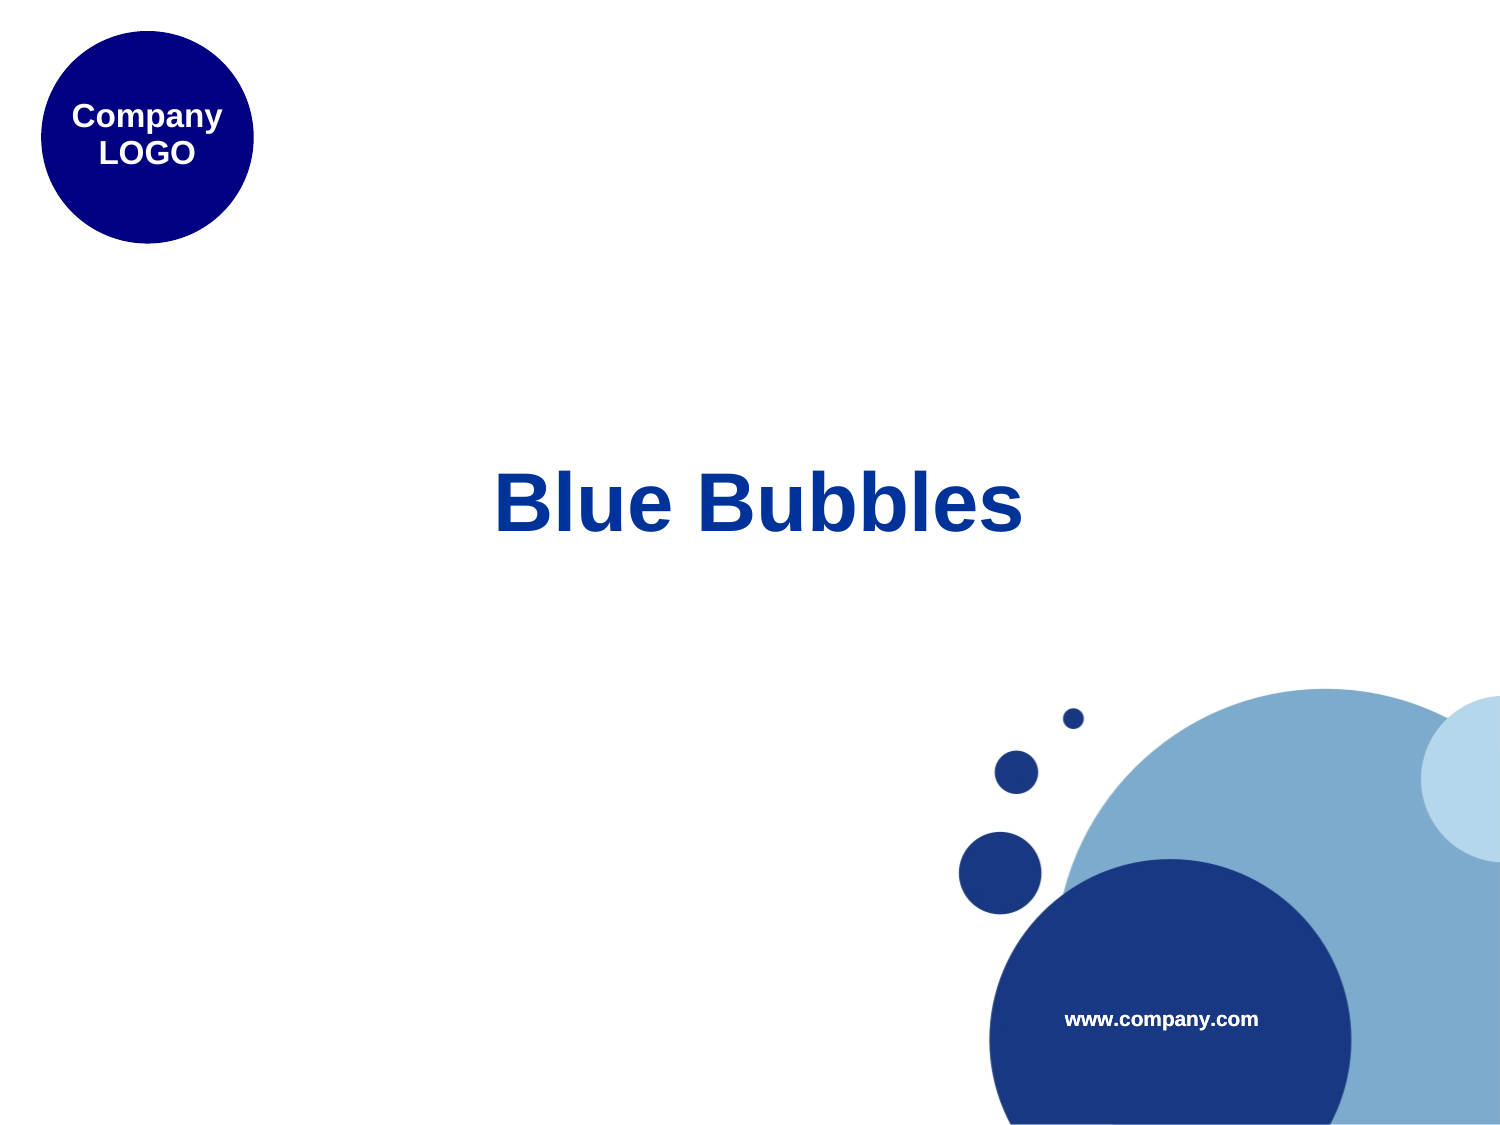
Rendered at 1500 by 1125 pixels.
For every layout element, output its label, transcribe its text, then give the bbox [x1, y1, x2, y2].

title Blue Bubbles [159, 448, 1360, 625]
picture [888, 646, 1500, 1125]
